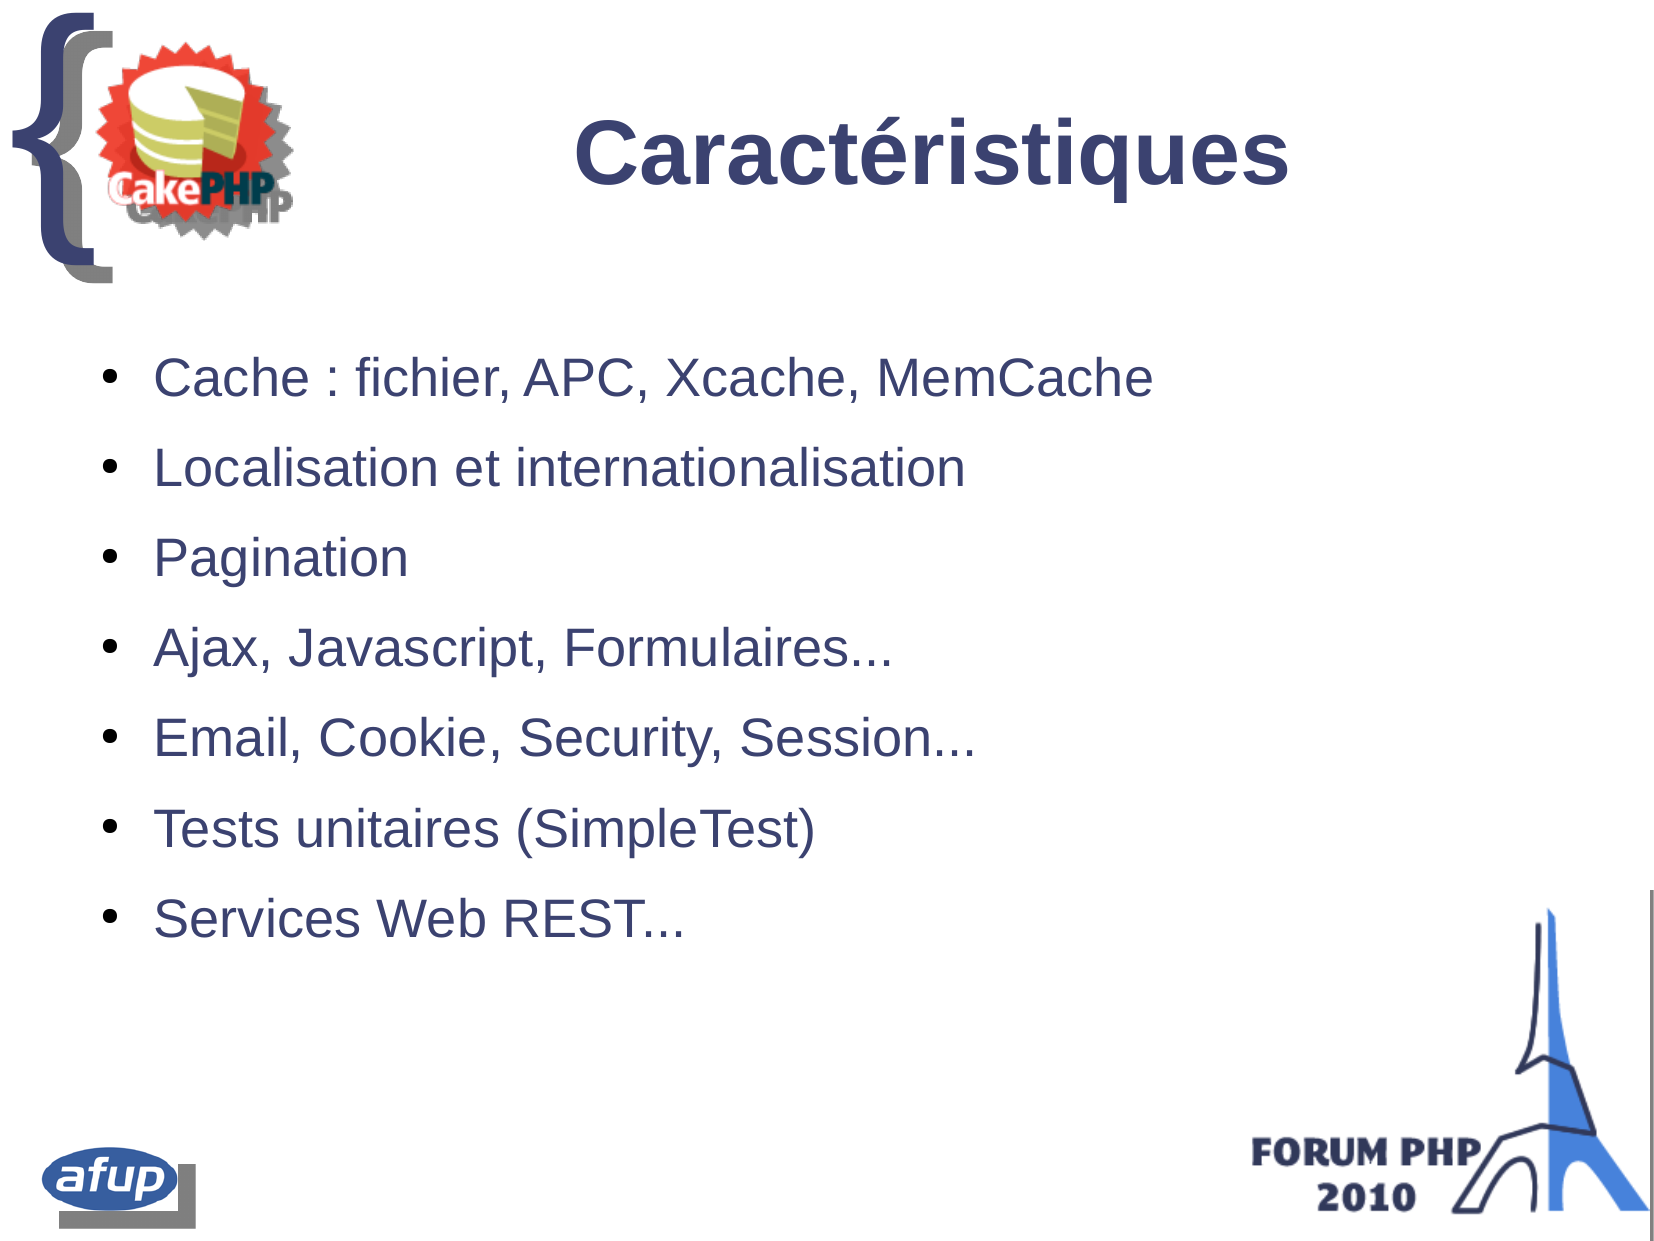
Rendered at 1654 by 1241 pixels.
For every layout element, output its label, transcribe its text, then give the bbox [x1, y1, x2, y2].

picture [1240, 872, 1650, 1241]
title Caractéristiques [295, 56, 1571, 250]
list Cache : fichier, APC, Xcache, MemCache Localisation et internationalisation Pagination Ajax, Javascript, Formulaires... Email, Cookie, Security, Session... Tests unitaires (SimpleTest) Services Web REST... [82, 290, 1571, 1094]
picture [88, 35, 284, 231]
picture [41, 1146, 178, 1211]
